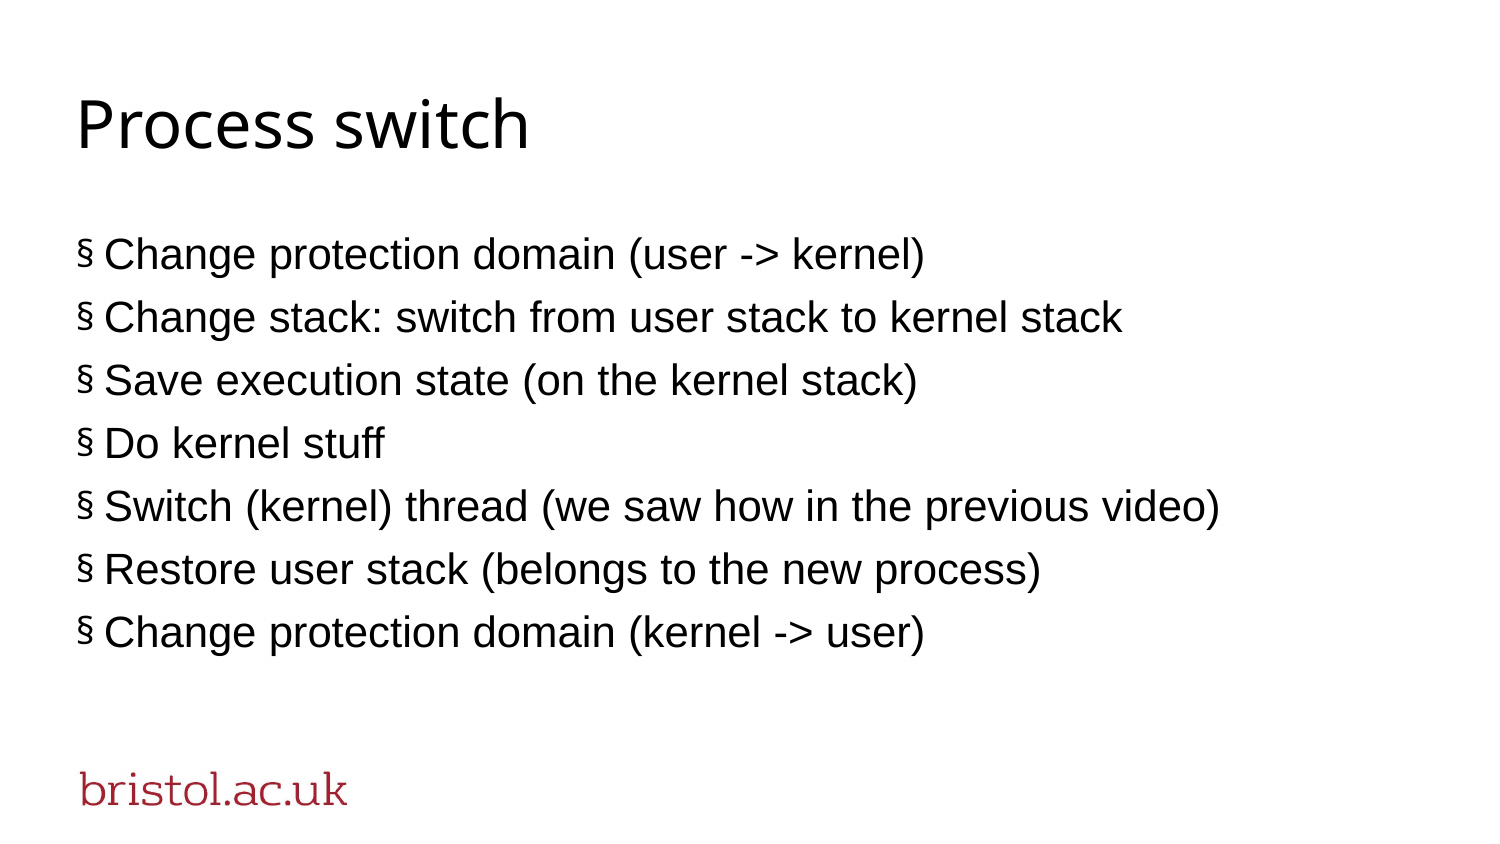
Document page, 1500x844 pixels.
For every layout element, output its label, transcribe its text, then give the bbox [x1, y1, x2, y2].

list Change protection domain (user -> kernel) Change stack: switch from user stack to kernel stack Save execution state (on the kernel stack) Do kernel stuff Switch (kernel) thread (we saw how in the previous video) Restore user stack (belongs to the new process) Change protection domain (kernel -> user) [60, 224, 1440, 699]
title Process switch [60, 44, 1440, 209]
